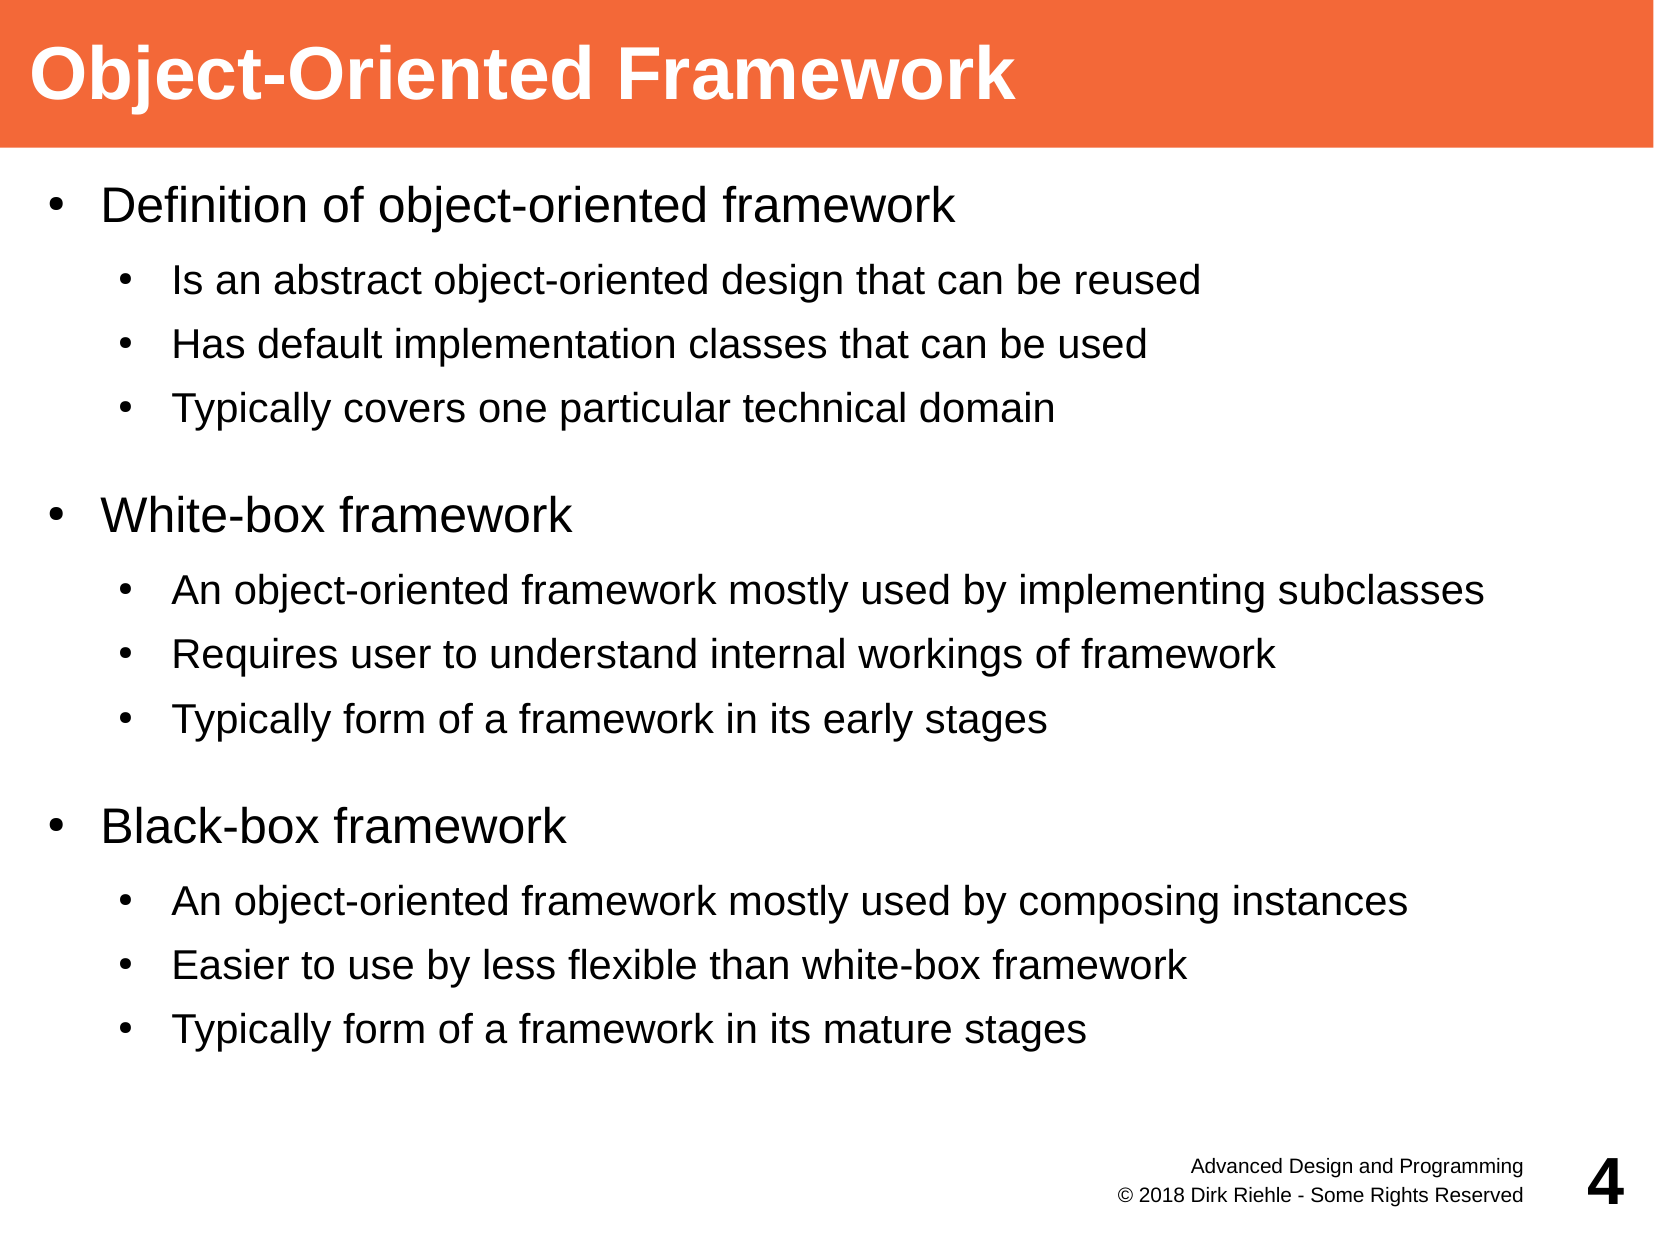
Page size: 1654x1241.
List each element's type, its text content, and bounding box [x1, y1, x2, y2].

title Object-Oriented Framework [0, 0, 1654, 148]
list Definition of object-oriented framework Is an abstract object-oriented design that can be reused Has default implementation classes that can be used Typically covers one particular technical domain White-box framework An object-oriented framework mostly used by implementing subclasses Requires user to understand internal workings of framework Typically form of a framework in its early stages Black-box framework An object-oriented framework mostly used by composing instances Easier to use by less flexible than white-box framework Typically form of a framework in its mature stages [29, 177, 1625, 1063]
